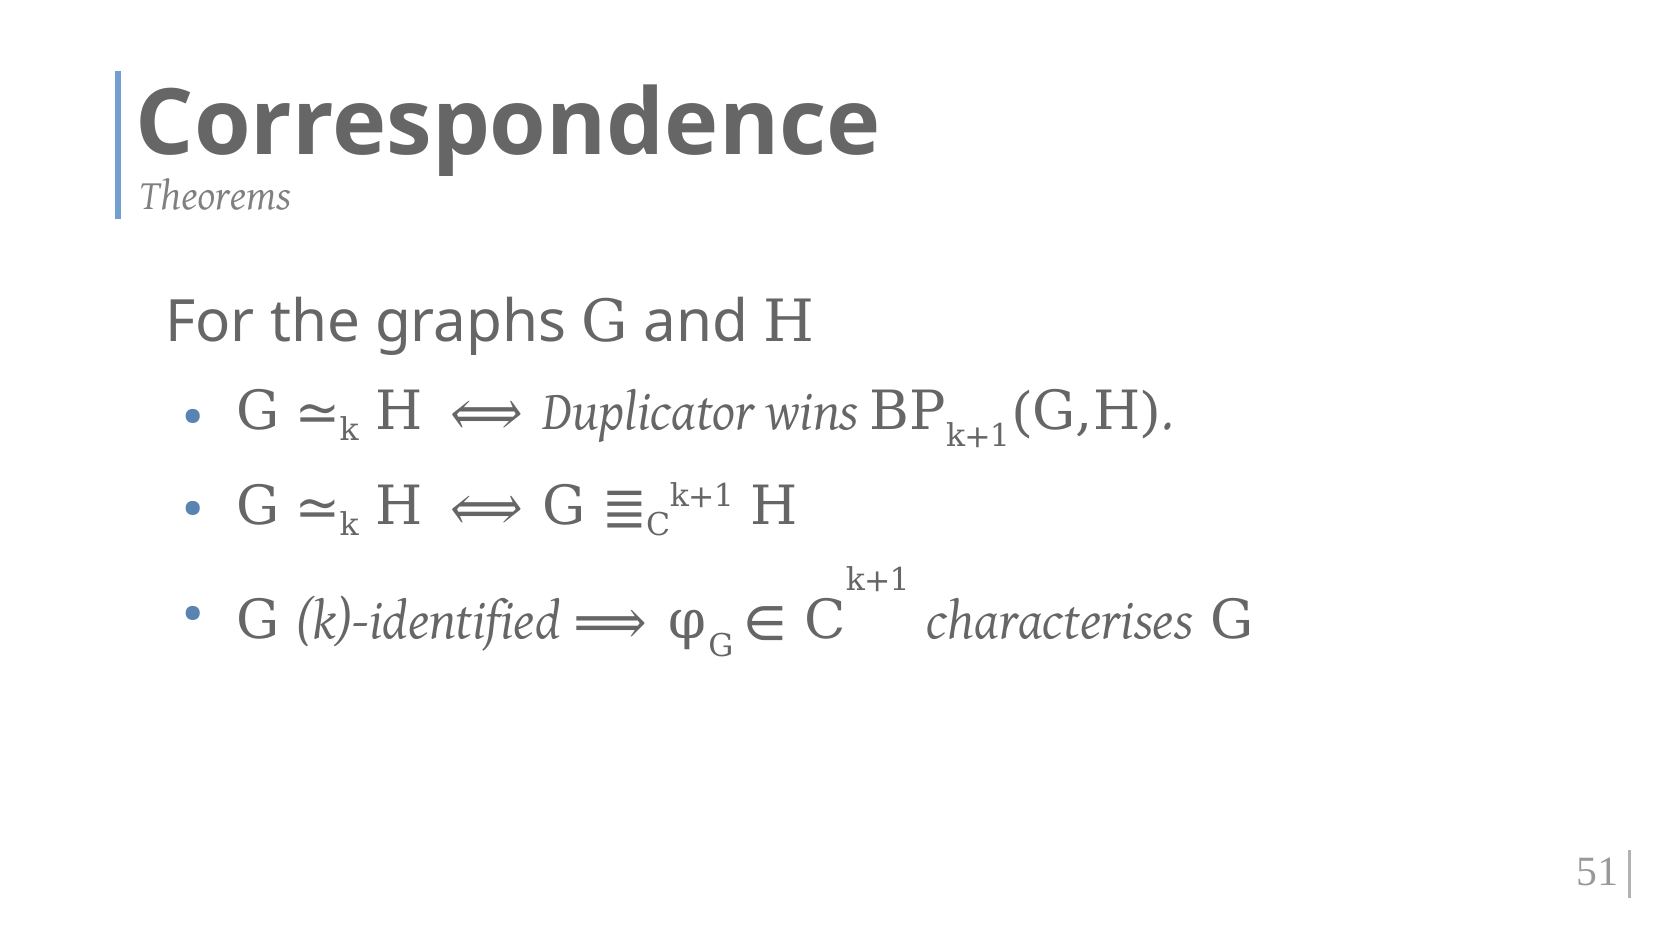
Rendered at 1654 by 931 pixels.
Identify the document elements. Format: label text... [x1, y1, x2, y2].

title Correspondence [135, 60, 1601, 178]
list For the graphs G and H G ≃k H ⟺ Duplicator wins BPk+1(G,H). G ≃k H ⟺ G ≣Ck+1 H G (k)-identified ⟹ φG ∈ Ck+1 characterises G [94, 278, 1565, 884]
text_box Theorems [124, 165, 721, 229]
